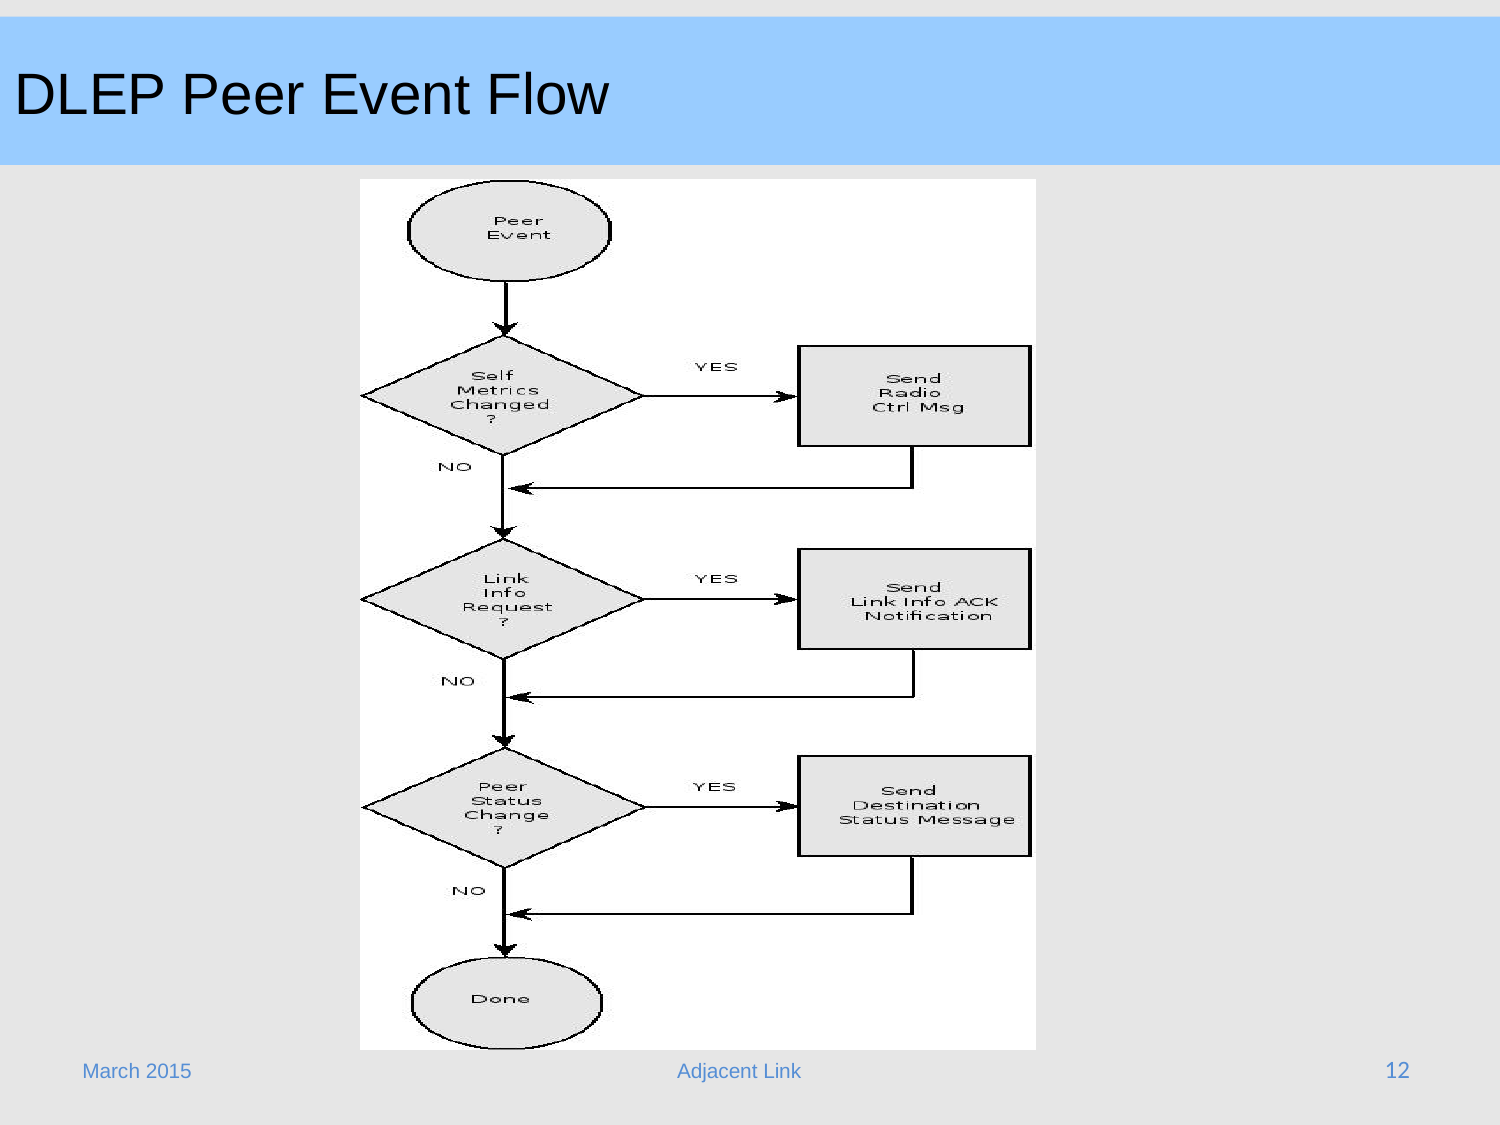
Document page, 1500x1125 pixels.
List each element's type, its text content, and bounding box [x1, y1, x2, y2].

text_box DLEP Peer Event Flow [0, 16, 1500, 165]
picture [360, 179, 1036, 1051]
